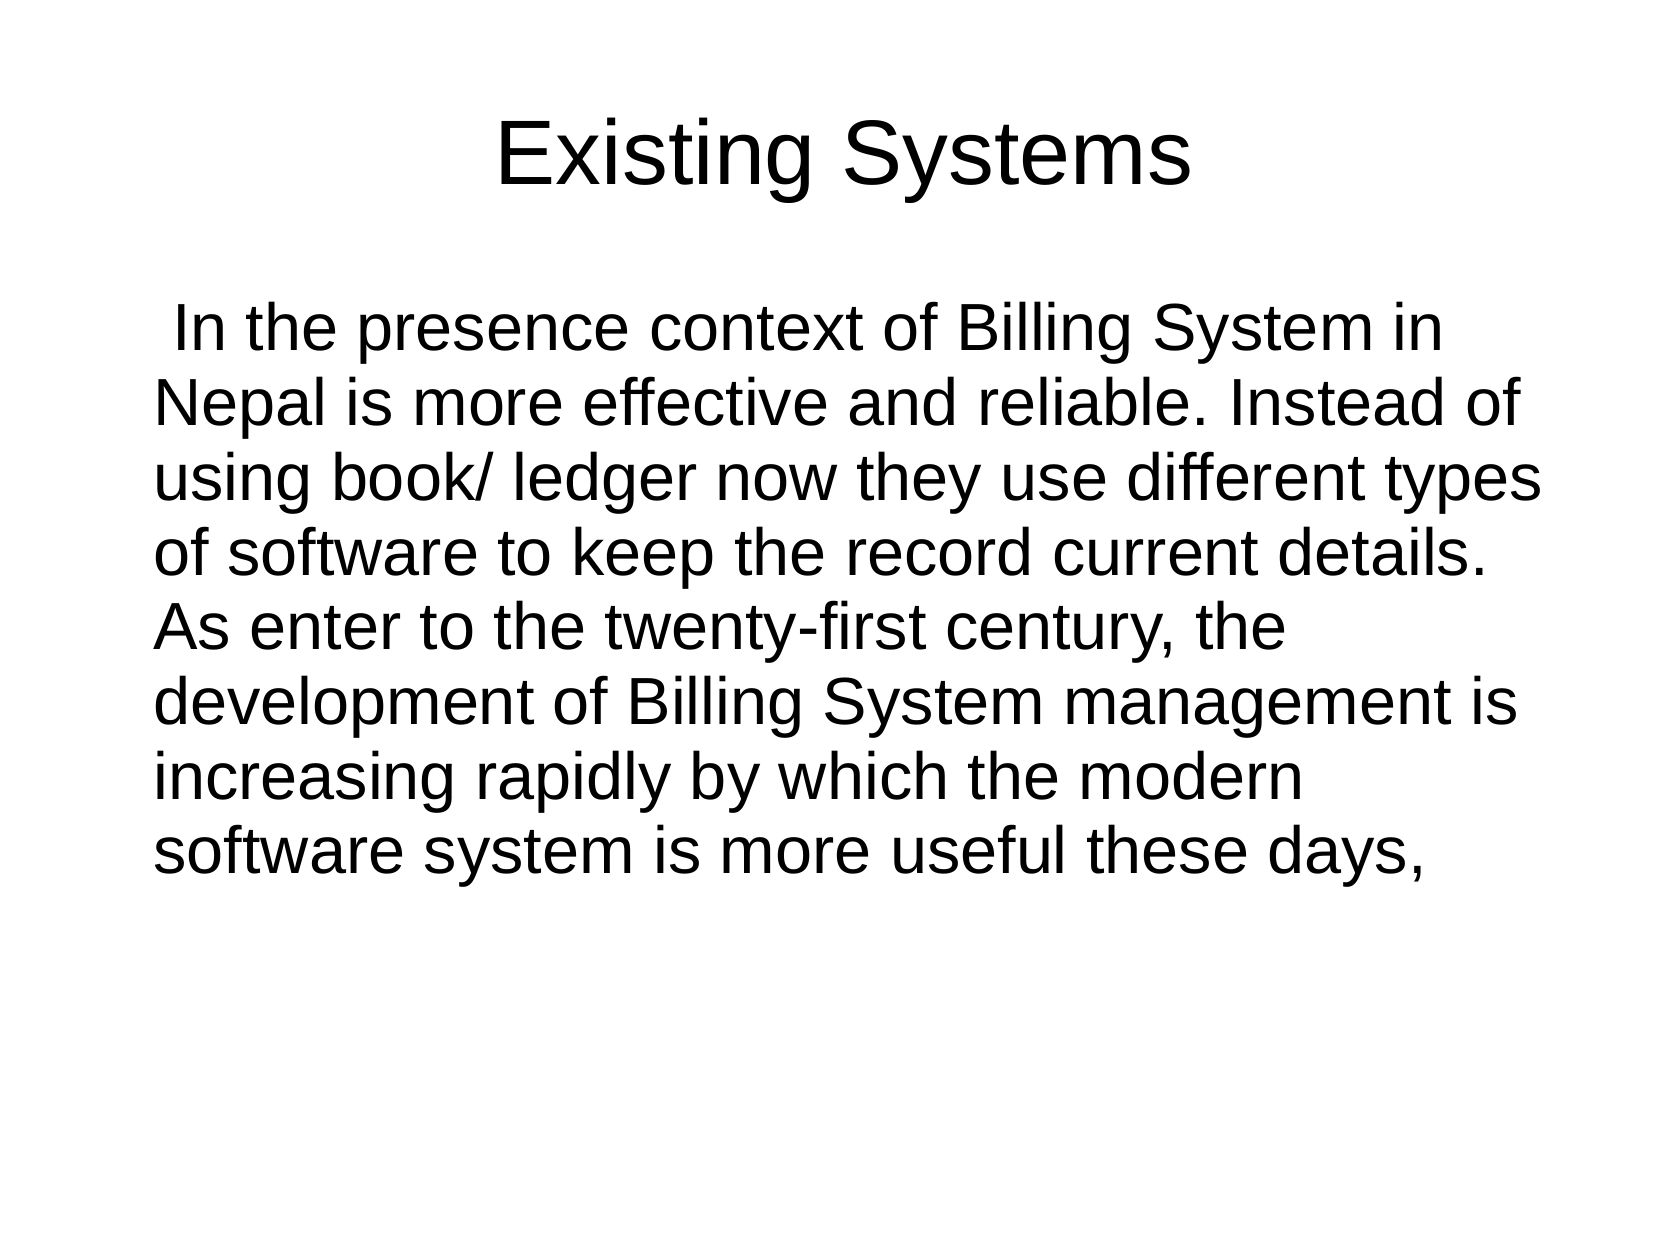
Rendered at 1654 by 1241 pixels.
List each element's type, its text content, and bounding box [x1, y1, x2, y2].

title Existing Systems [82, 49, 1571, 257]
list In the presence context of Billing System in Nepal is more effective and reliable. Instead of using book/ ledger now they use different types of software to keep the record current details. As enter to the twenty-first century, the development of Billing System management is increasing rapidly by which the modern software system is more useful these days, [82, 290, 1571, 1109]
